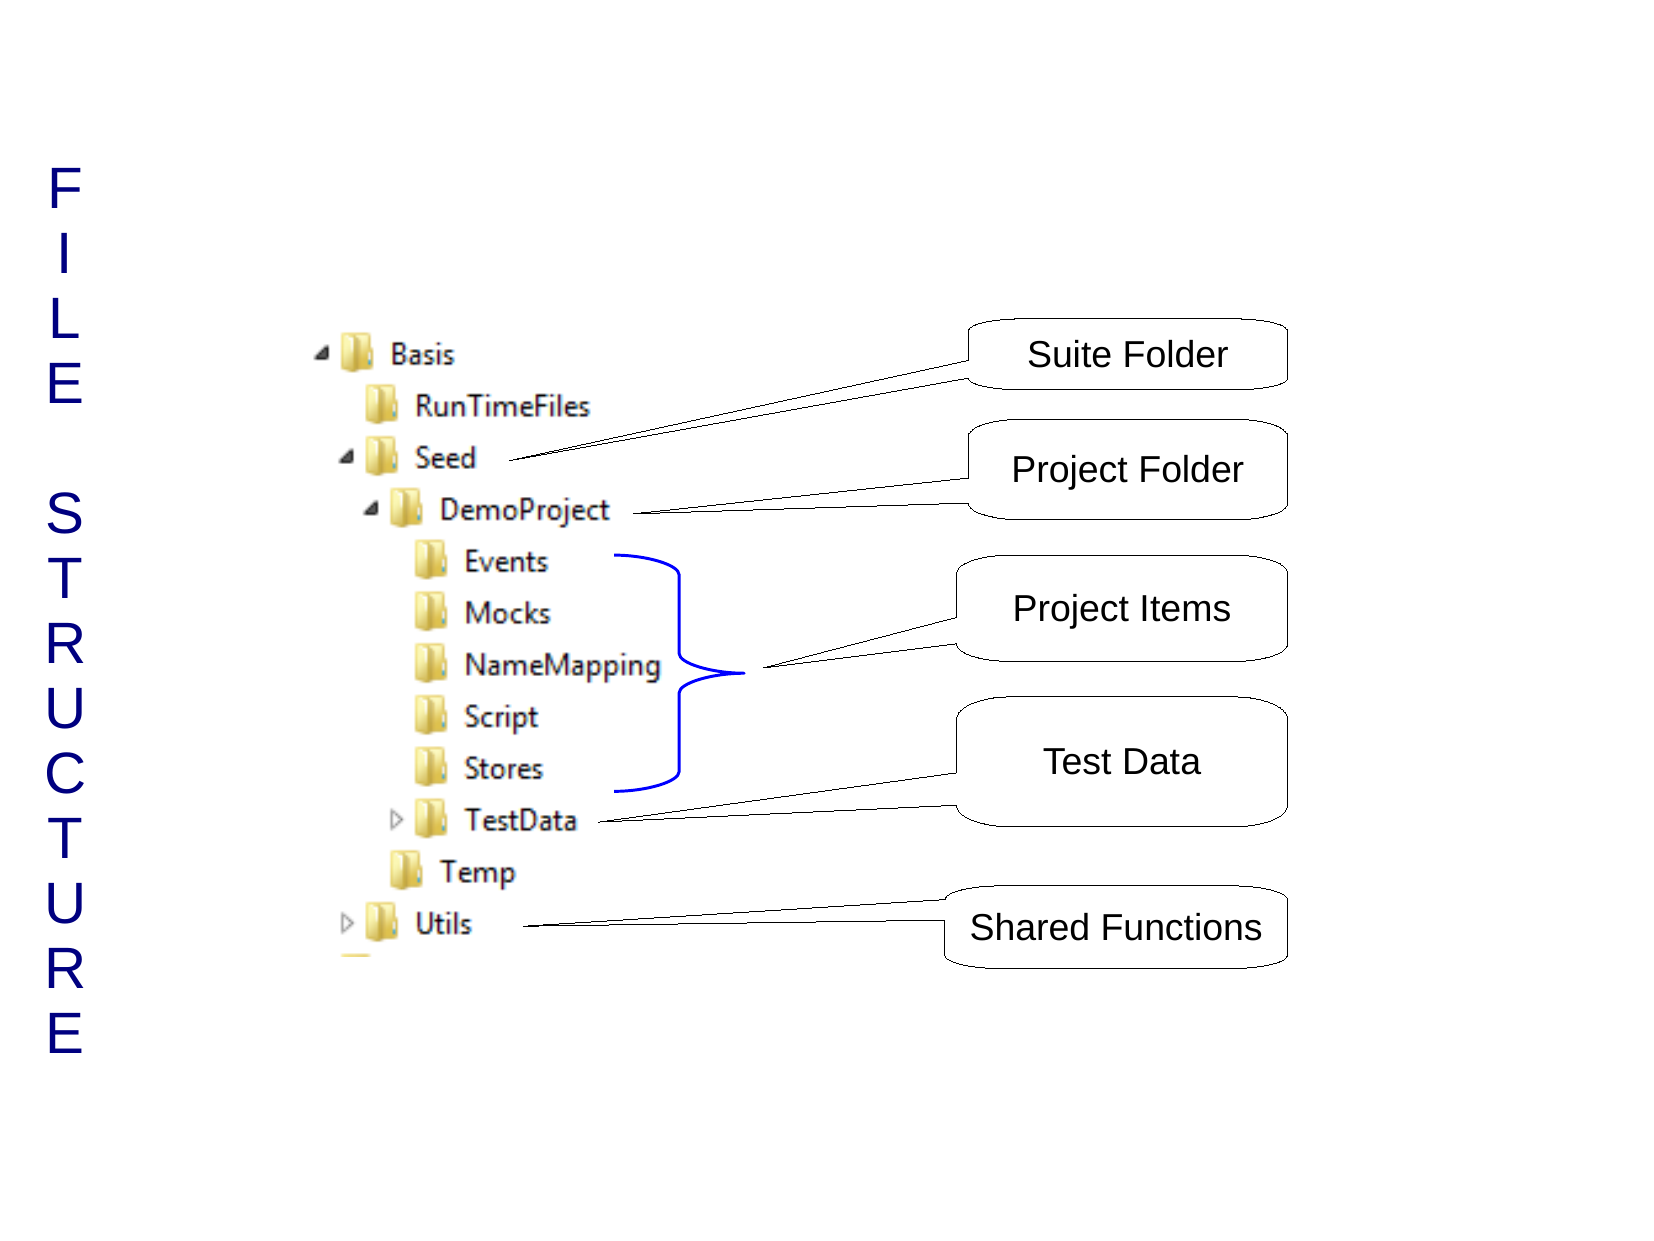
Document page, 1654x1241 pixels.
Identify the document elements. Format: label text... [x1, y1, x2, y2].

text_box Shared Functions [523, 885, 1288, 969]
text_box Project Items [763, 555, 1288, 668]
text_box Project Folder [633, 419, 1288, 520]
text_box Test Data [598, 696, 1288, 827]
text_box Suite Folder [509, 318, 1288, 461]
text_box FILE STRUCTURE [29, 147, 101, 1070]
picture [295, 321, 709, 957]
